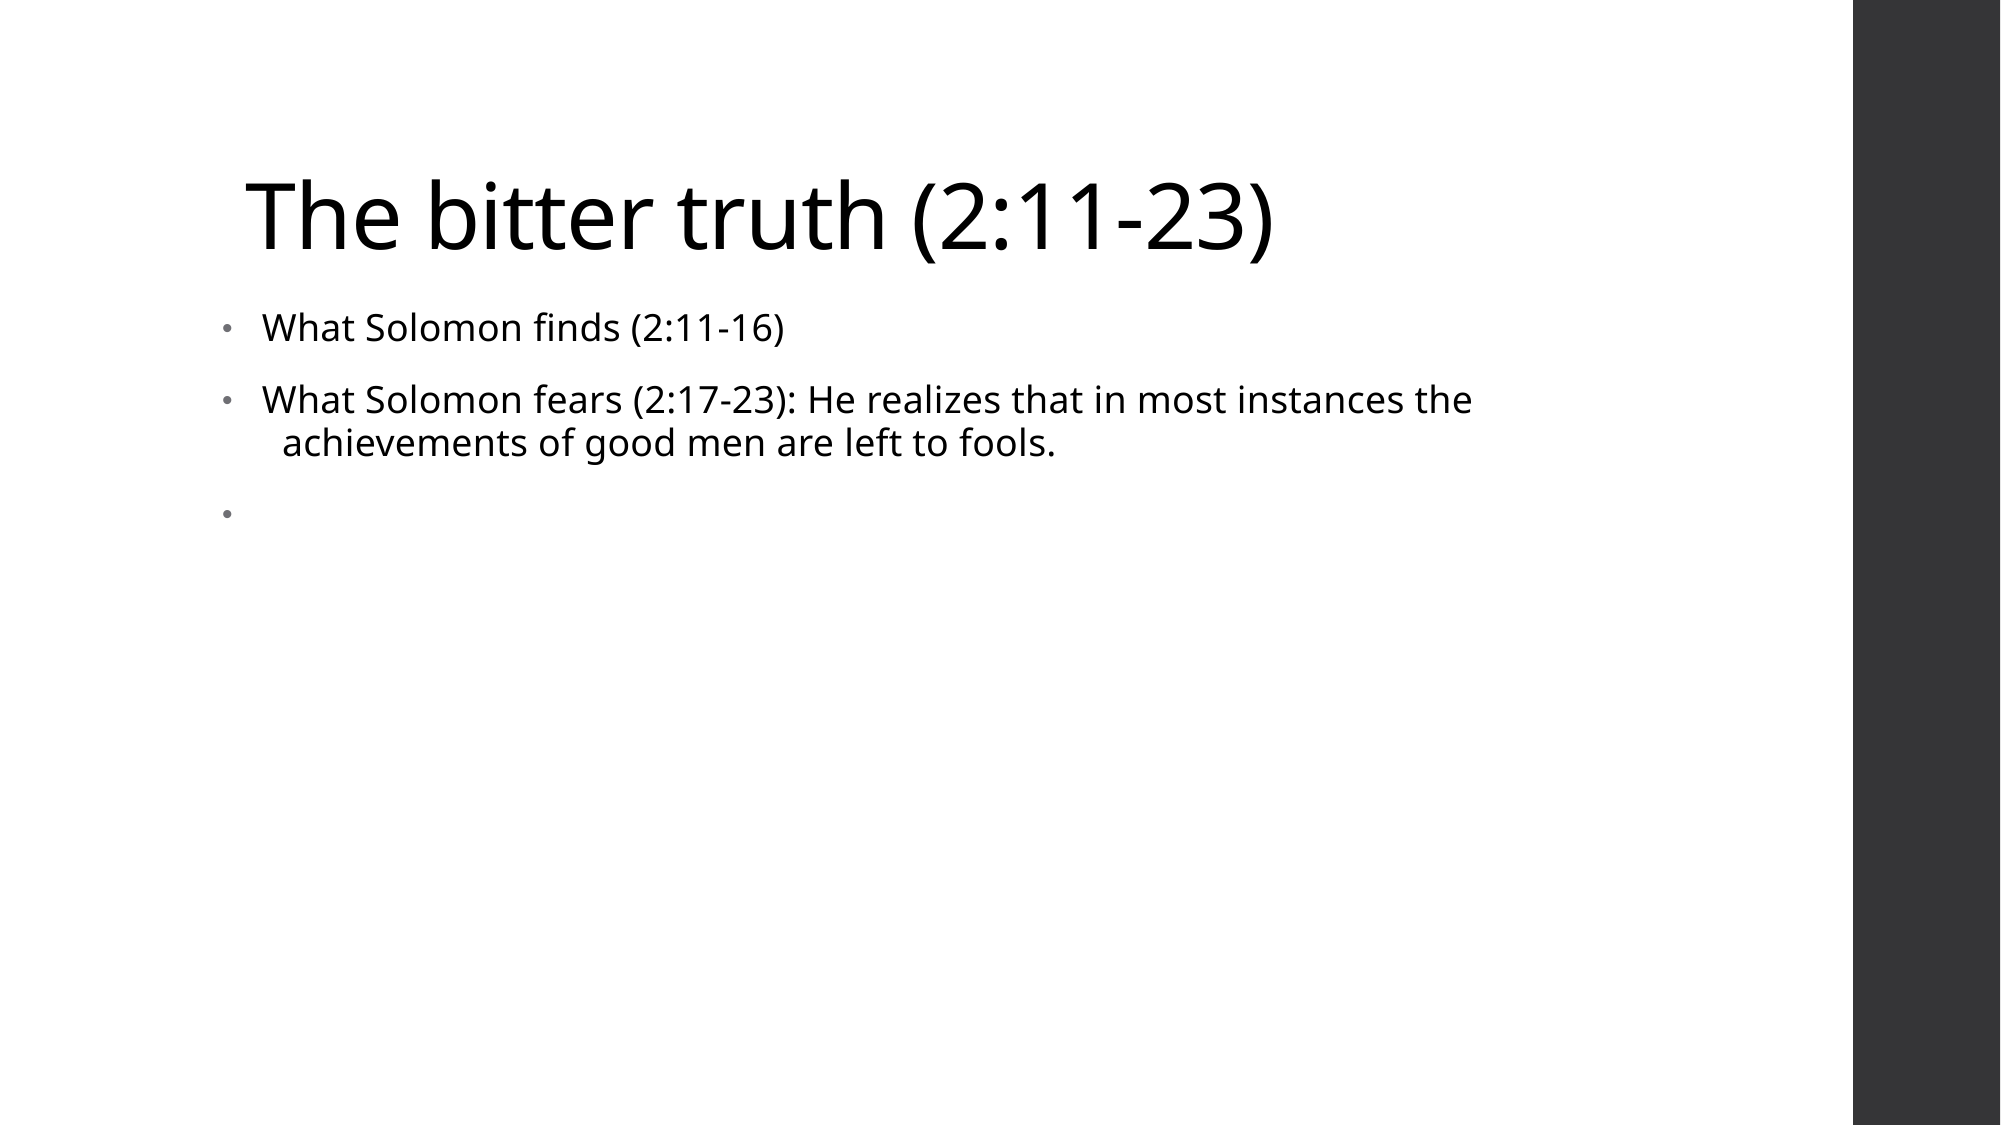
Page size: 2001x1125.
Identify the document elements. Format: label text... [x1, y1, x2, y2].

title The bitter truth (2:11-23) [206, 60, 1797, 278]
list What Solomon finds (2:11-16) What Solomon fears (2:17-23): He realizes that in most instances the achievements of good men are left to fools. [206, 299, 1617, 1014]
